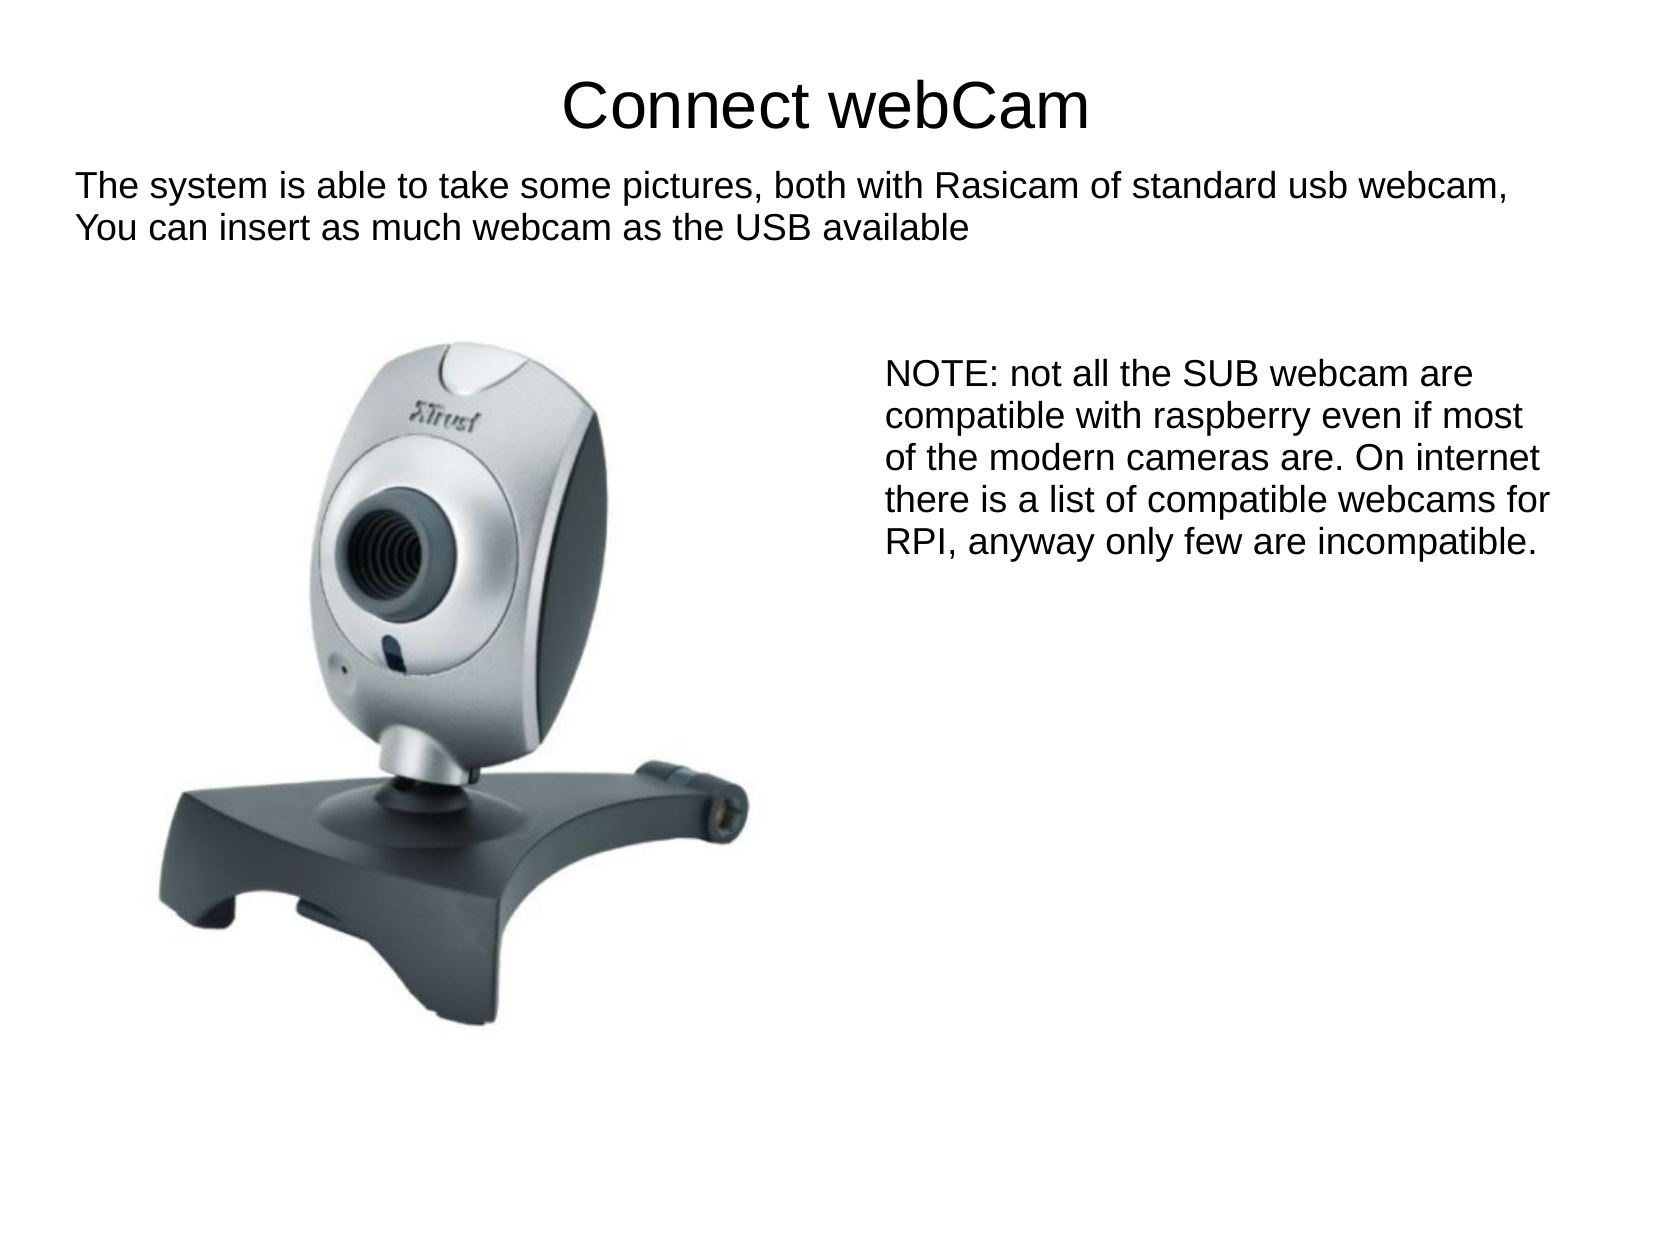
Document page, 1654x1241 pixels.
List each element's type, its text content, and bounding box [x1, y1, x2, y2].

title Connect webCam [82, 45, 1571, 167]
text_box NOTE: not all the SUB webcam are compatible with raspberry even if most of the modern cameras are. On internet there is a list of compatible webcams for RPI, anyway only few are incompatible. [870, 345, 1576, 570]
text_box The system is able to take some pictures, both with Rasicam of standard usb webcam, You can insert as much webcam as the USB available [60, 157, 1538, 257]
picture [111, 329, 781, 1037]
